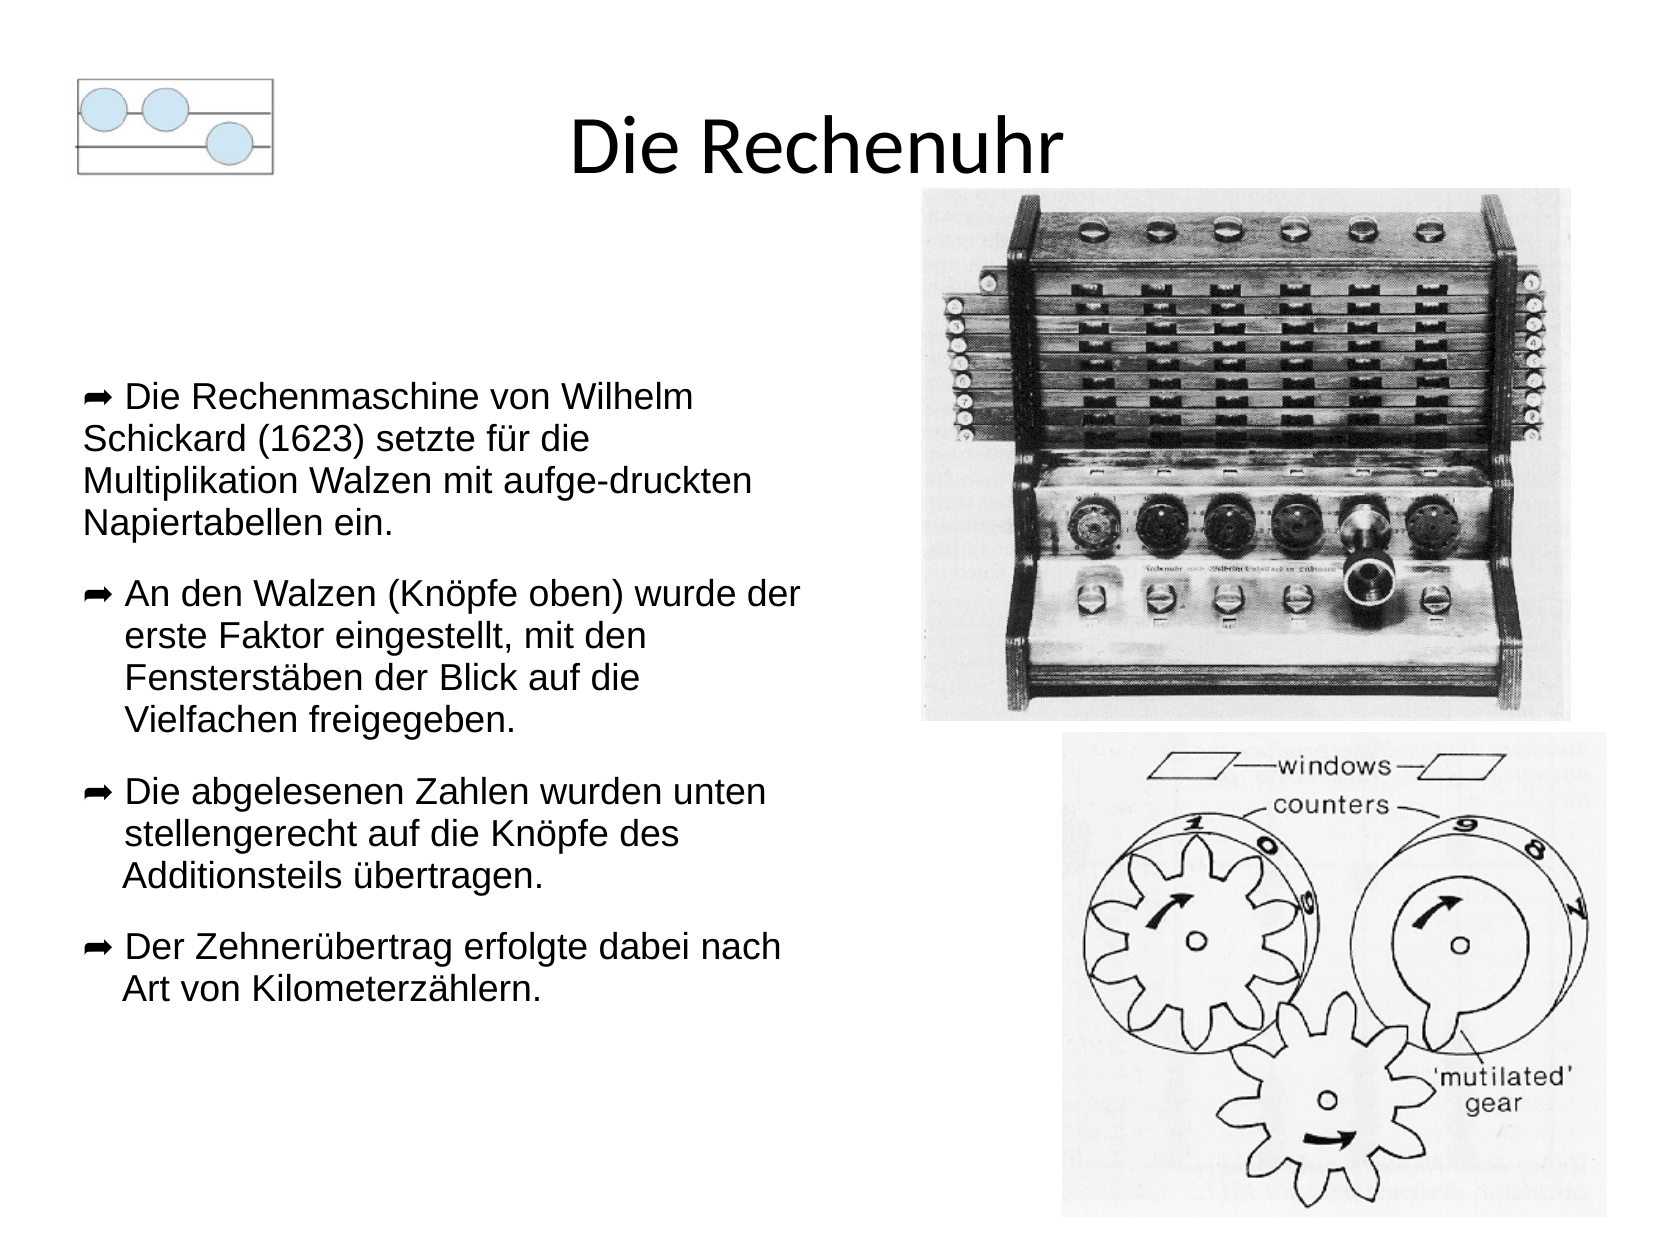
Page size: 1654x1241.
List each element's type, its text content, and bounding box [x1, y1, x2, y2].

picture [70, 70, 82, 180]
list ➦ Die Rechenmaschine von Wilhelm Schickard (1623) setzte für die Multiplikation Walzen mit aufge-druckten Napiertabellen ein. ➦ An den Walzen (Knöpfe oben) wurde der erste Faktor eingestellt, mit den Fensterstäben der Blick auf die Vielfachen freigegeben. ➦ Die abgelesenen Zahlen wurden unten stellengerecht auf die Knöpfe des Additionsteils übertragen. ➦ Der Zehnerübertrag erfolgte dabei nach Art von Kilometerzählern. [82, 290, 809, 1109]
picture [1062, 732, 1607, 1217]
picture [921, 188, 1571, 721]
title Die Rechenuhr [82, 49, 1571, 257]
